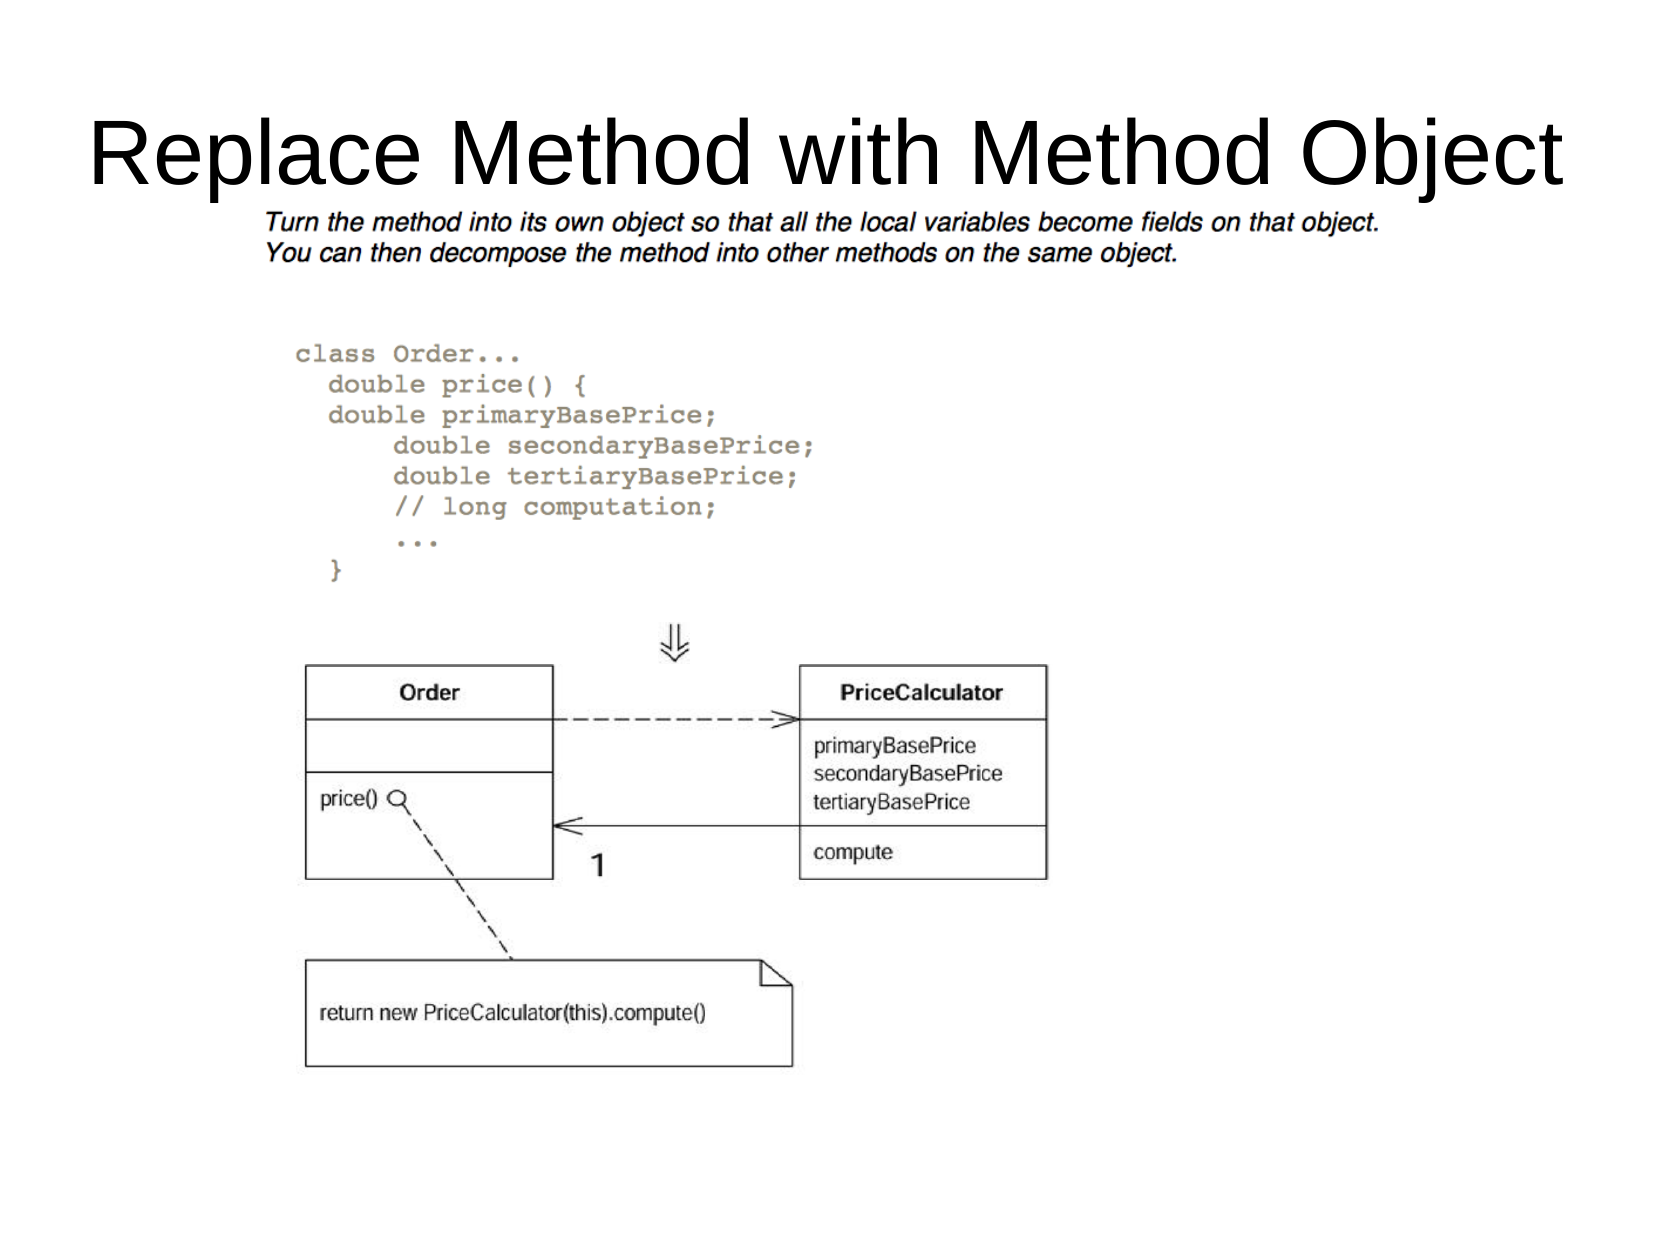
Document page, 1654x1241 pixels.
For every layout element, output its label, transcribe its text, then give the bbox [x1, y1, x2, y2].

picture [238, 200, 1406, 1087]
title Replace Method with Method Object [82, 49, 1571, 257]
